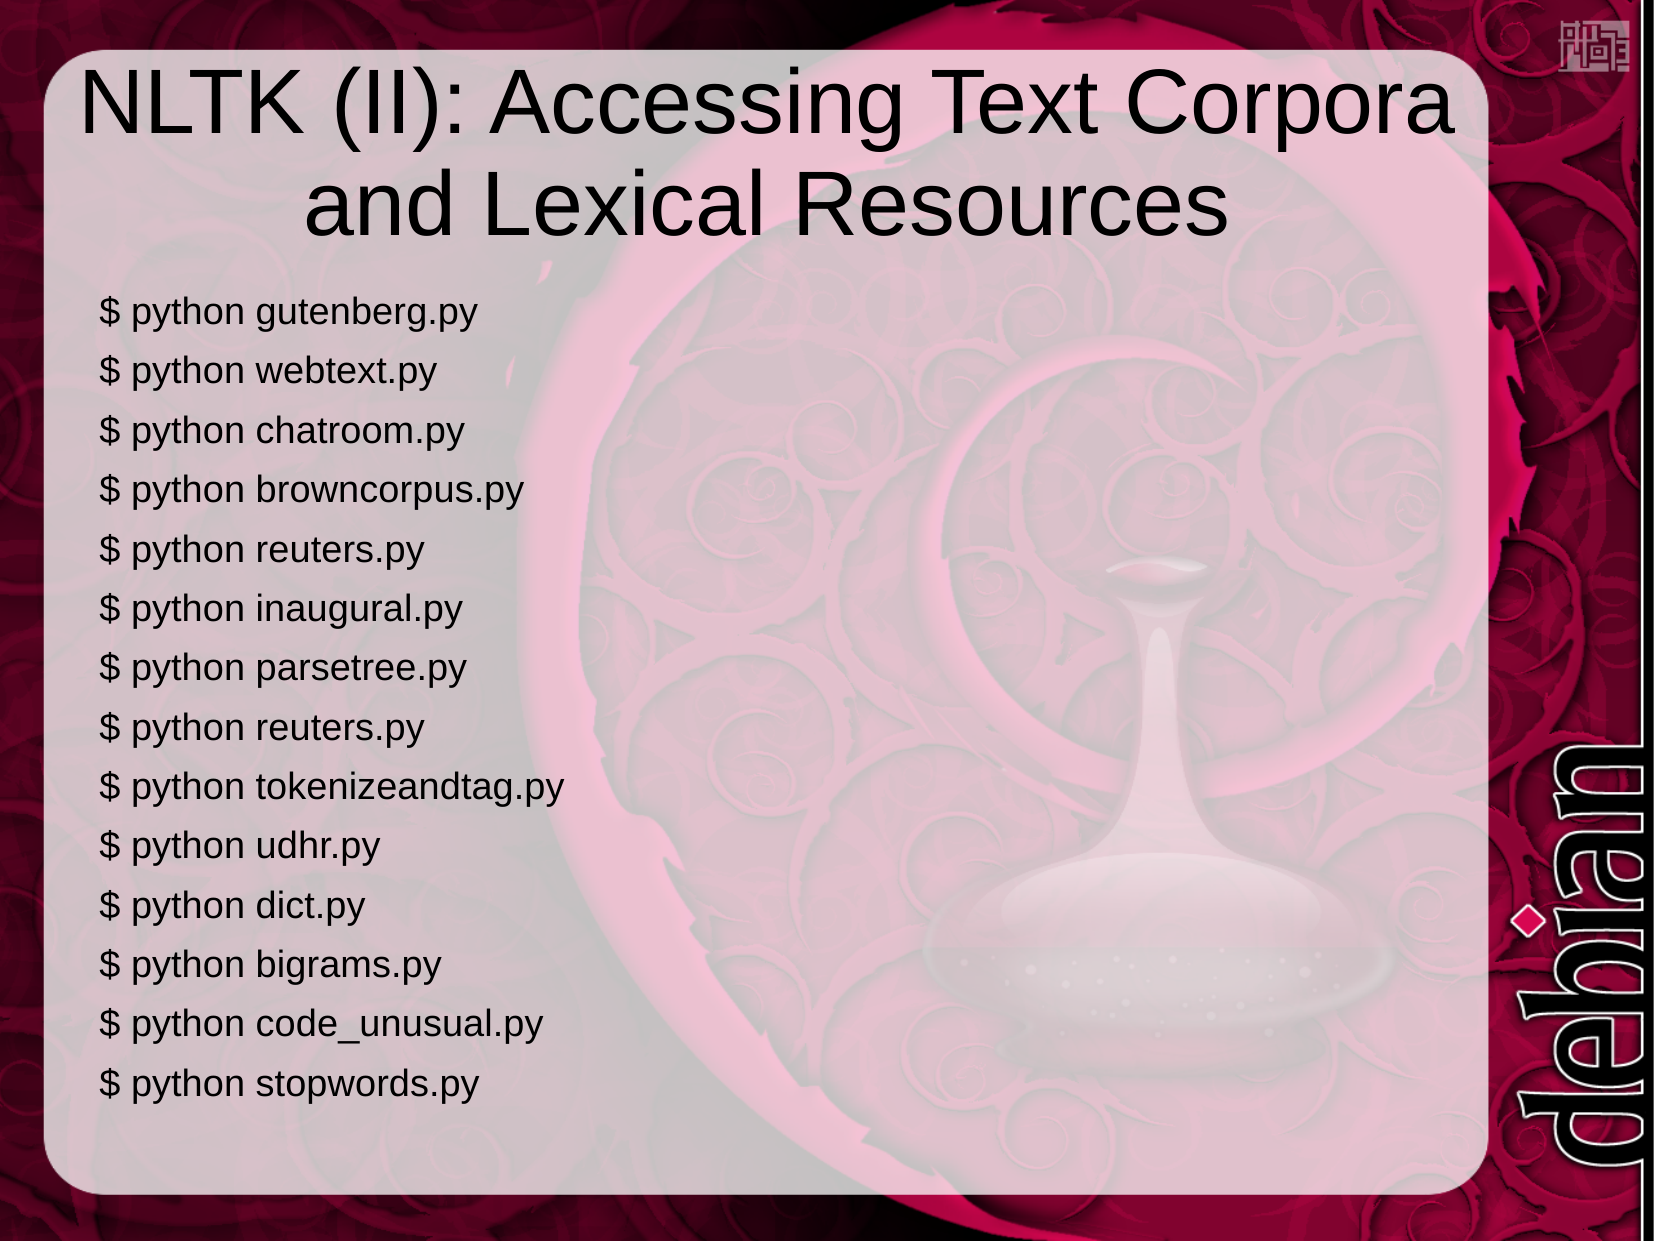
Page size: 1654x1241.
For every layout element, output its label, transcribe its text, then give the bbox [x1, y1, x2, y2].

list $ python gutenberg.py $ python webtext.py $ python chatroom.py $ python browncorpus.py $ python reuters.py $ python inaugural.py $ python parsetree.py $ python reuters.py $ python tokenizeandtag.py $ python udhr.py $ python dict.py $ python bigrams.py $ python code_unusual.py $ python stopwords.py [59, 290, 1477, 1109]
picture [0, 0, 1654, 1241]
title NLTK (II): Accessing Text Corpora and Lexical Resources [59, 49, 1477, 257]
